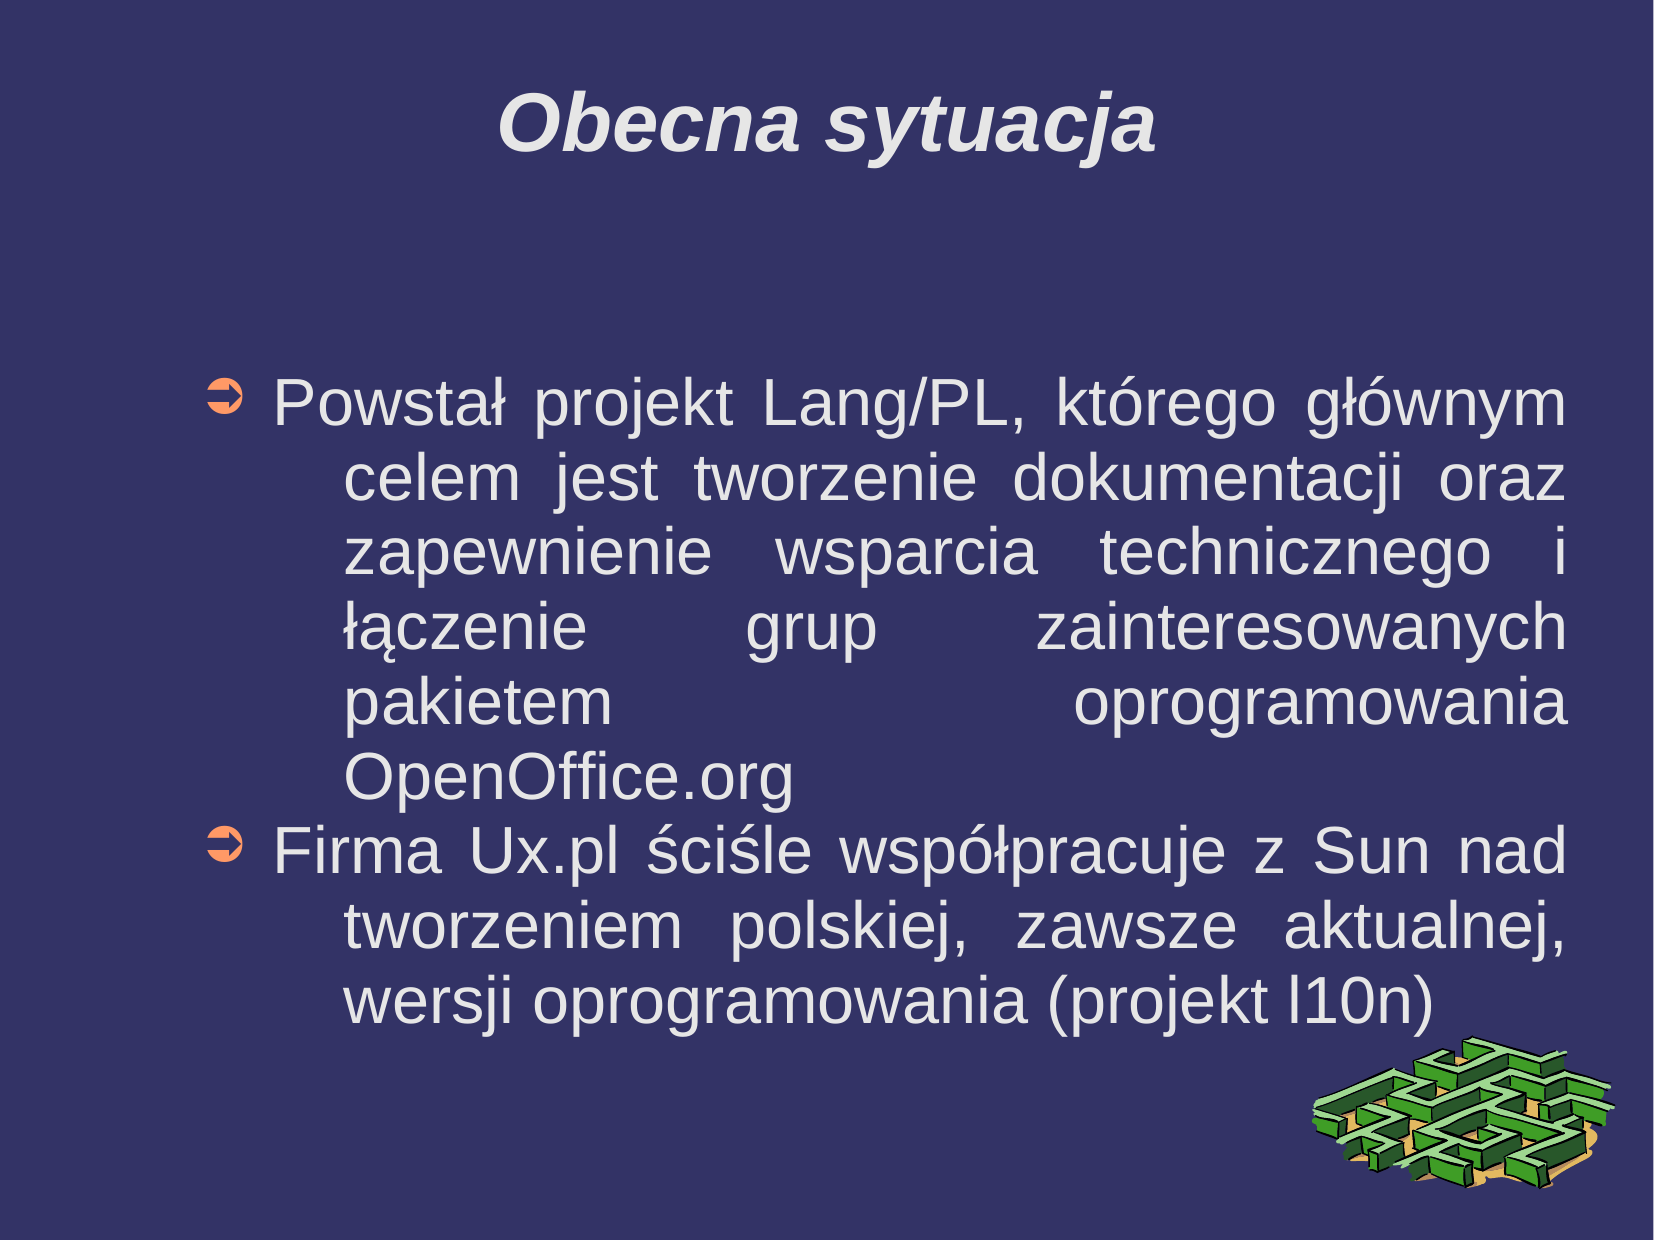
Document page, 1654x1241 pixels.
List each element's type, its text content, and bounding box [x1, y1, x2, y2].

title Obecna sytuacja [121, 19, 1534, 227]
list Powstał projekt Lang/PL, którego głównym celem jest tworzenie dokumentacji oraz zapewnienie wsparcia technicznego i łączenie grup zainteresowanych pakietem oprogramowania OpenOffice.org Firma Ux.pl ściśle współpracuje z Sun nad tworzeniem polskiej, zawsze aktualnej, wersji oprogramowania (projekt l10n) [178, 364, 1570, 1147]
